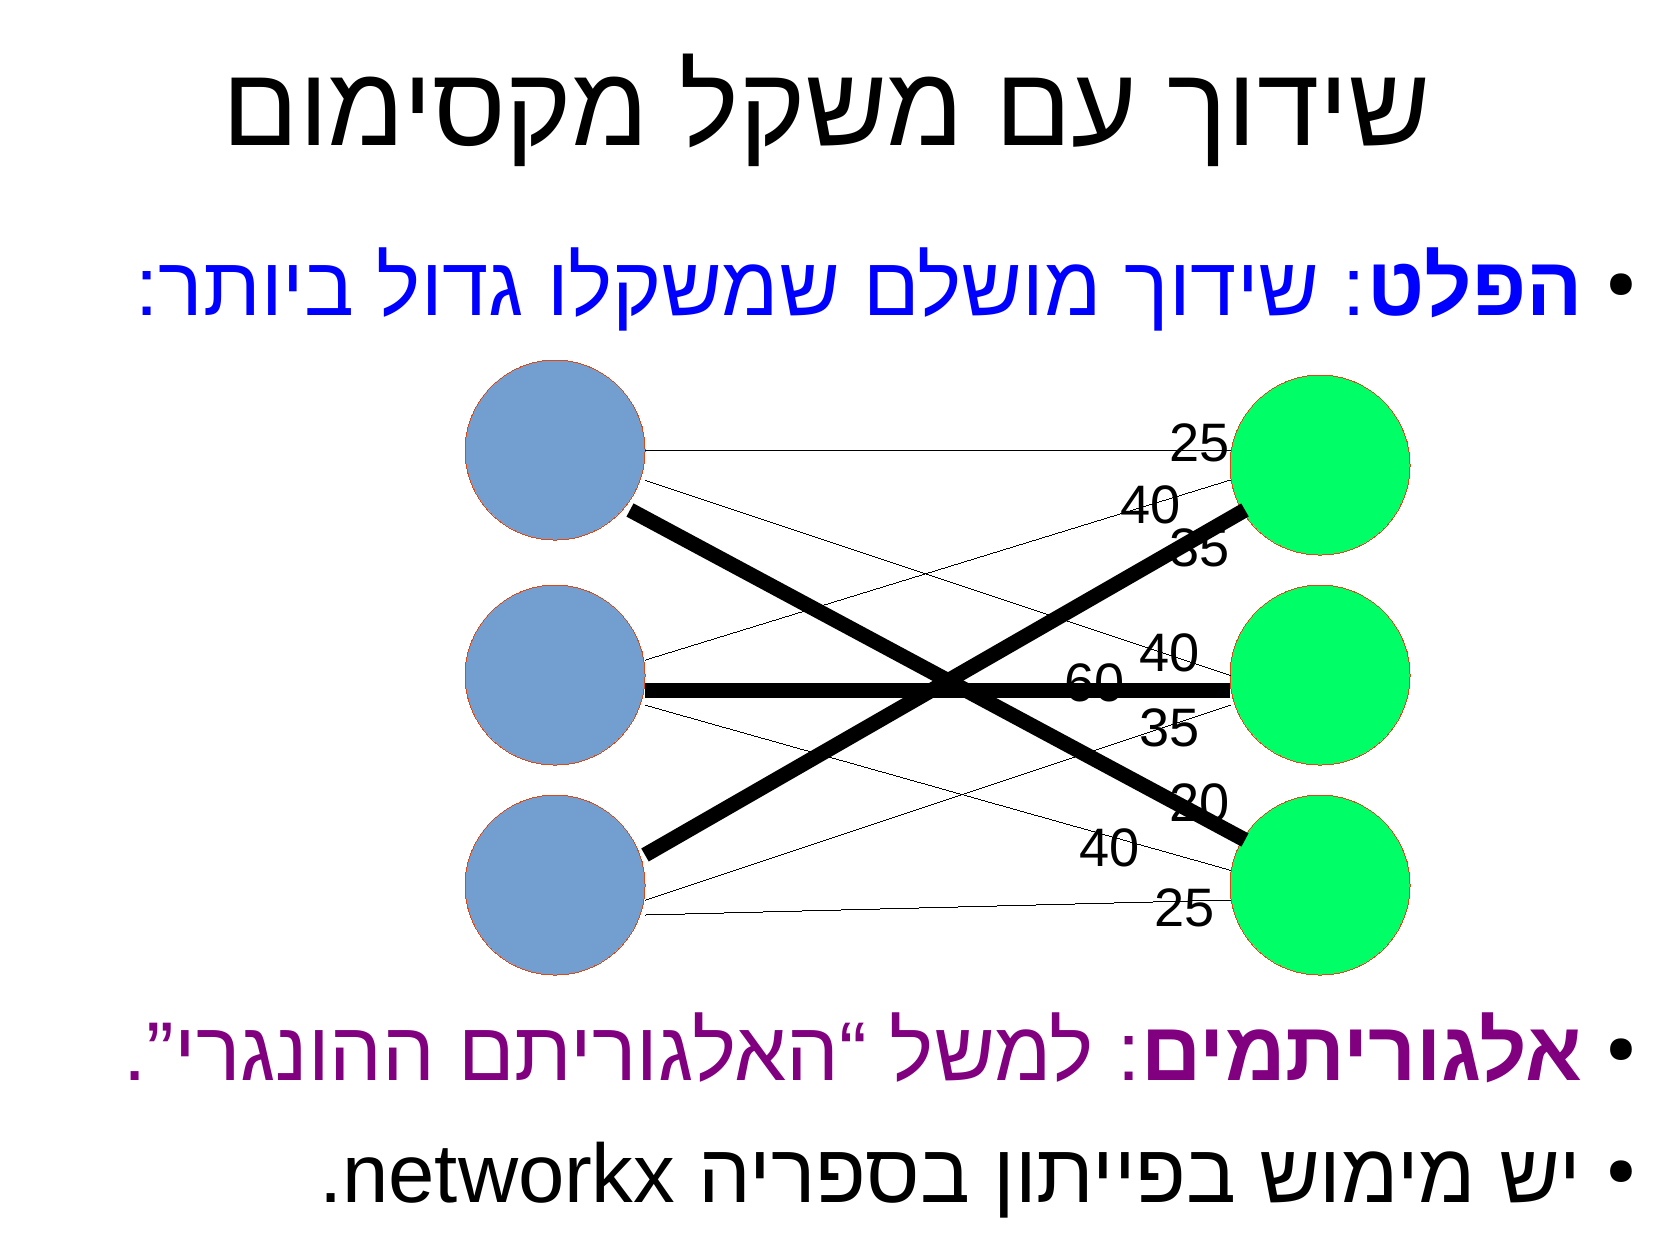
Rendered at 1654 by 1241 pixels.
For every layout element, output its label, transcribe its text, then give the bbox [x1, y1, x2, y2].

list אלגוריתמים: למשל “האלגוריתם ההונגרי”. יש מימוש בפייתון בספריה networkx. [0, 1005, 1654, 1231]
text_box [465, 585, 646, 766]
text_box [1230, 585, 1411, 766]
text_box 35 [1125, 690, 1216, 766]
title שידוך עם משקל מקסימום [0, 0, 1654, 213]
text_box 35 [1155, 509, 1246, 586]
text_box 40 [1105, 467, 1196, 543]
text_box 20 [1155, 765, 1246, 841]
text_box [465, 795, 646, 976]
text_box 60 [1050, 645, 1141, 721]
list הפלט: שידוך מושלם שמשקלו גדול ביותר: [0, 240, 1654, 376]
text_box [1231, 795, 1411, 976]
text_box 40 [1065, 810, 1156, 886]
text_box [1231, 375, 1411, 556]
text_box [465, 360, 646, 541]
text_box 25 [1140, 870, 1231, 946]
text_box 25 [1155, 404, 1246, 481]
text_box 40 [1125, 614, 1216, 690]
